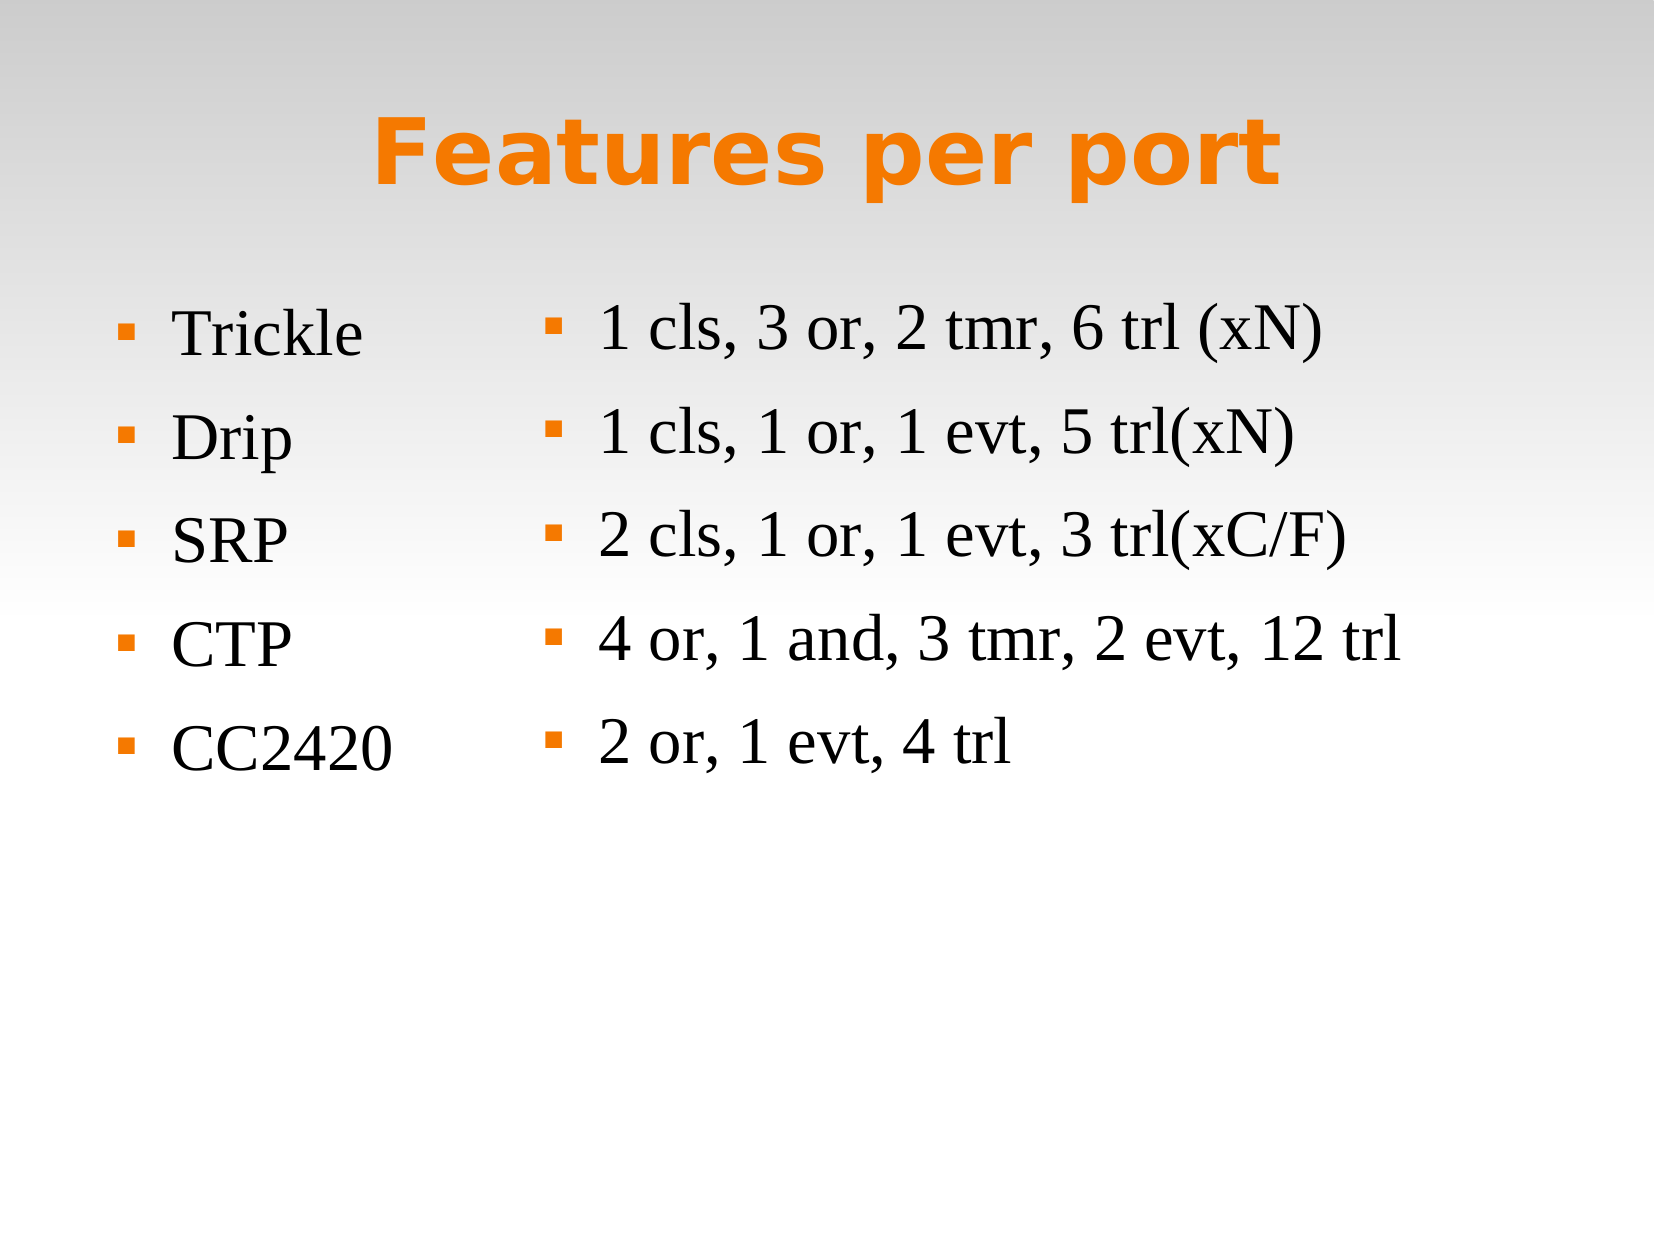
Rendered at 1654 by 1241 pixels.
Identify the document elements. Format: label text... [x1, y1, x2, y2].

list 1 cls, 3 or, 2 tmr, 6 trl (xN) 1 cls, 1 or, 1 evt, 5 trl(xN) 2 cls, 1 or, 1 evt, 3 trl(xC/F) 4 or, 1 and, 3 tmr, 2 evt, 12 trl 2 or, 1 evt, 4 trl [510, 290, 1572, 1109]
title Features per port [82, 49, 1571, 257]
list Trickle Drip SRP CTP CC2420 [82, 296, 809, 1115]
